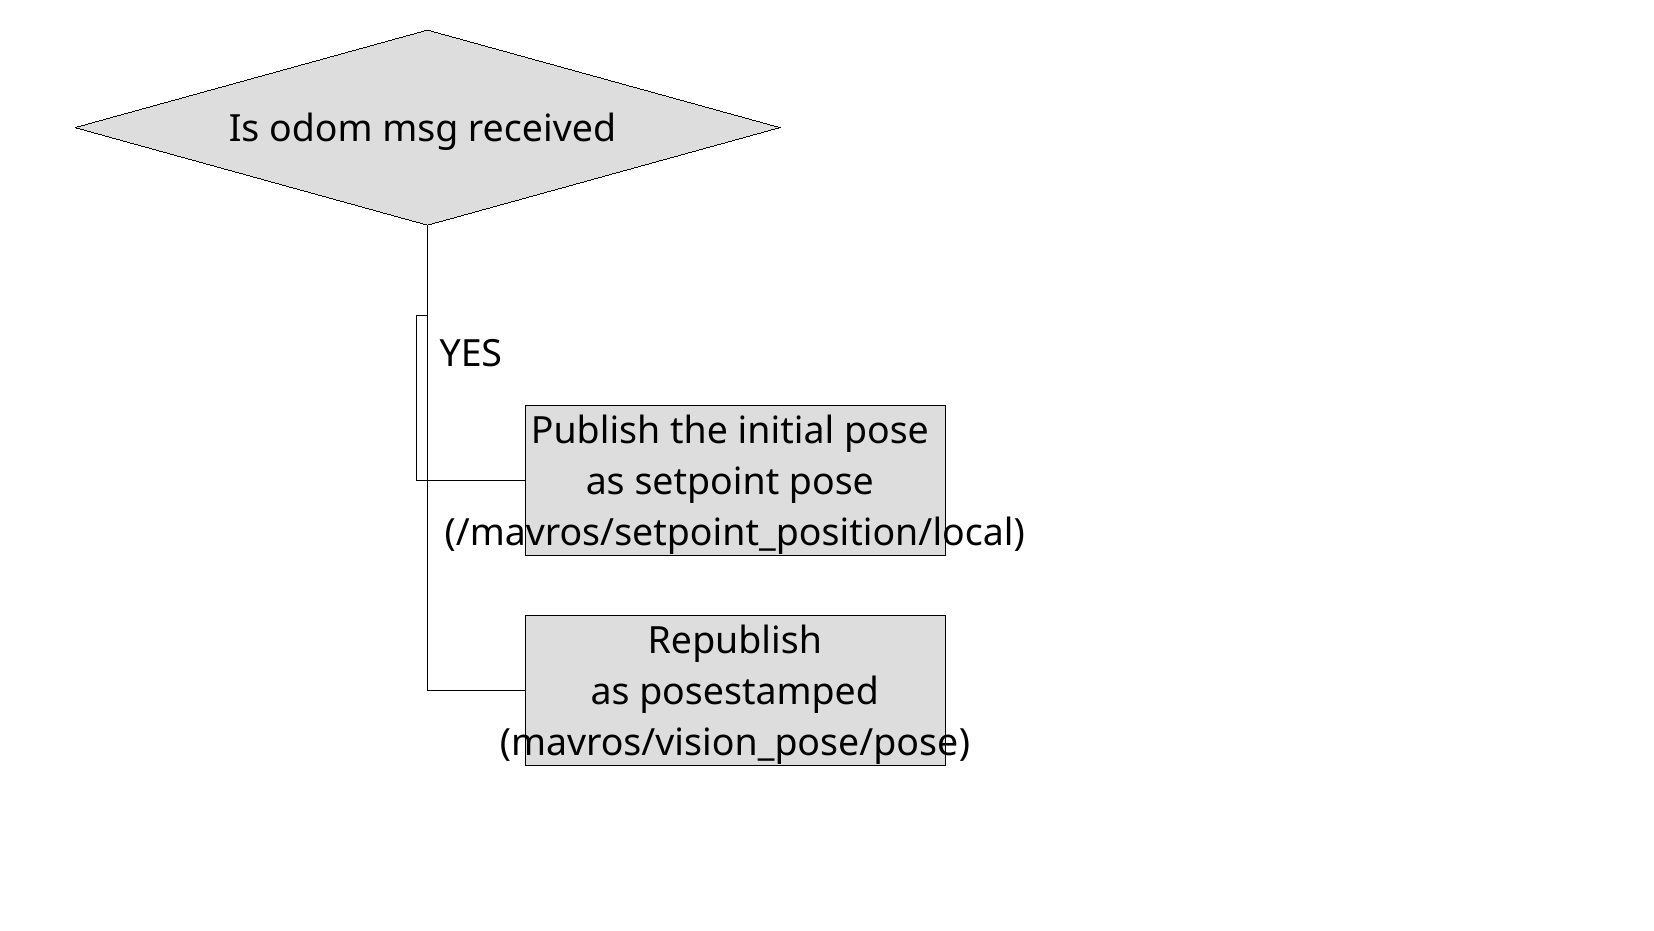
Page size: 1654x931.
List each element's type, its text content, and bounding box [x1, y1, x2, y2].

text_box Publish the initial pose as setpoint pose (/mavros/setpoint_position/local) [525, 405, 946, 556]
text_box Is odom msg received [75, 30, 781, 225]
text_box Republish as posestamped (mavros/vision_pose/pose) [525, 615, 946, 766]
